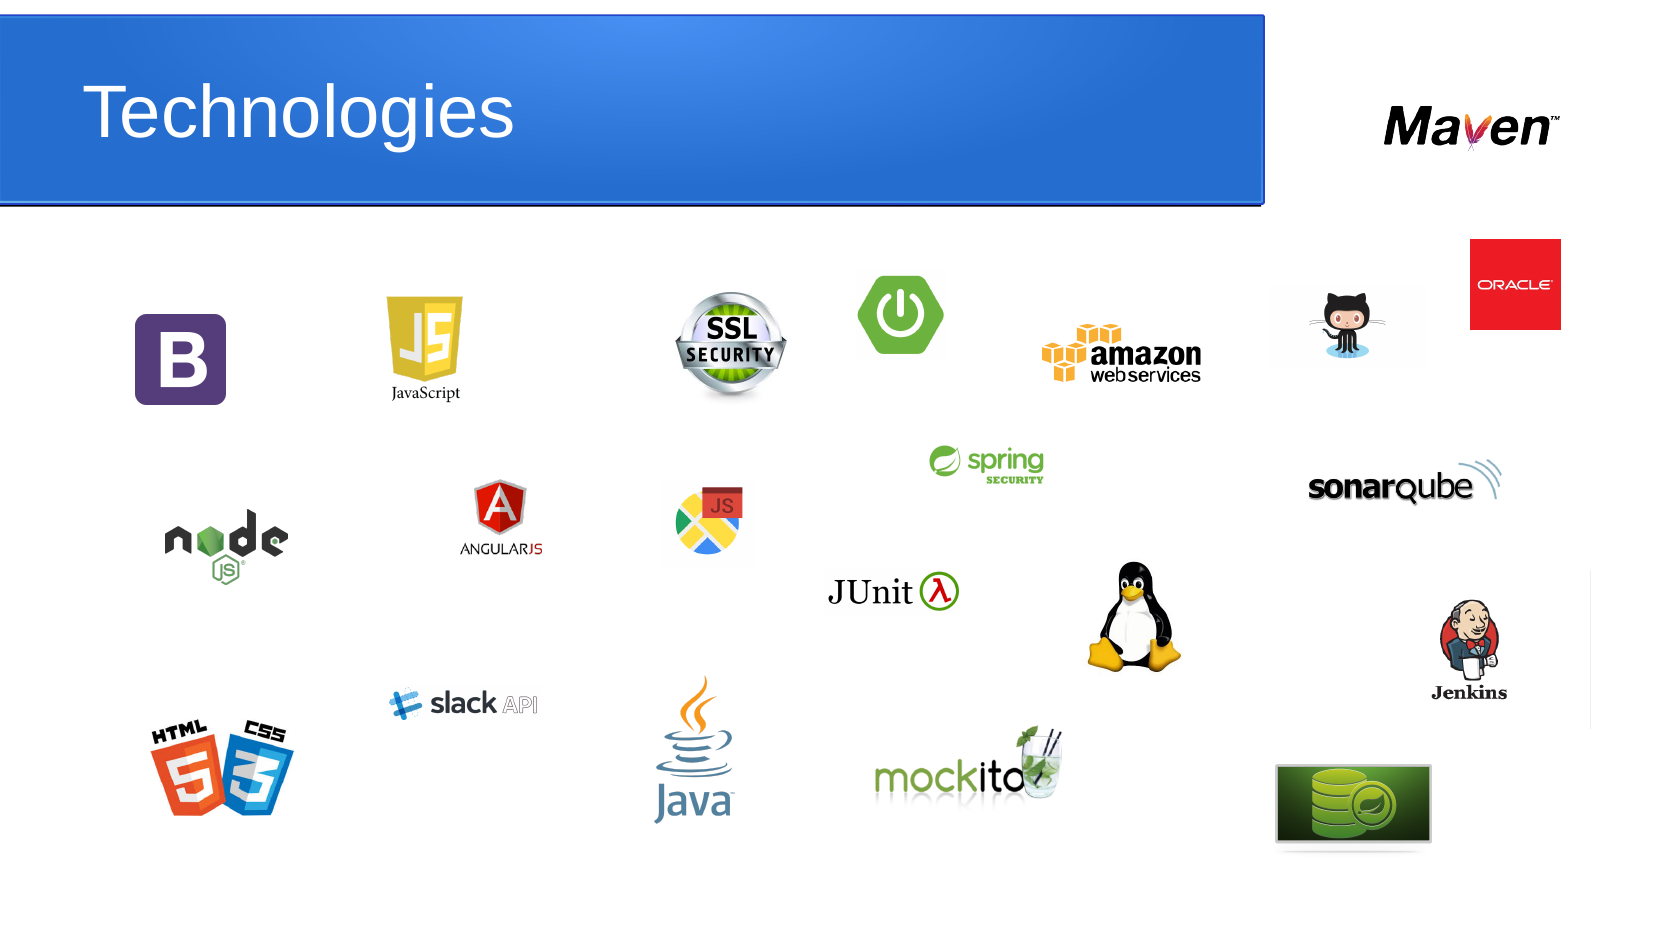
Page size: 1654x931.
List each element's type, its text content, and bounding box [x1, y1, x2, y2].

title Technologies [82, 35, 1235, 189]
picture [855, 269, 946, 361]
picture [855, 711, 1082, 826]
picture [389, 685, 541, 721]
picture [1269, 284, 1426, 367]
picture [450, 468, 552, 571]
picture [165, 509, 288, 586]
picture [660, 475, 755, 571]
picture [1470, 239, 1561, 331]
picture [898, 407, 1081, 511]
picture [652, 674, 736, 826]
picture [368, 293, 481, 406]
picture [135, 314, 226, 406]
picture [150, 719, 294, 816]
picture [1305, 455, 1502, 511]
picture [1347, 569, 1591, 729]
picture [1041, 308, 1201, 406]
picture [1380, 104, 1561, 151]
picture [1275, 764, 1432, 857]
picture [675, 292, 787, 406]
picture [1081, 554, 1186, 677]
picture [823, 568, 961, 616]
